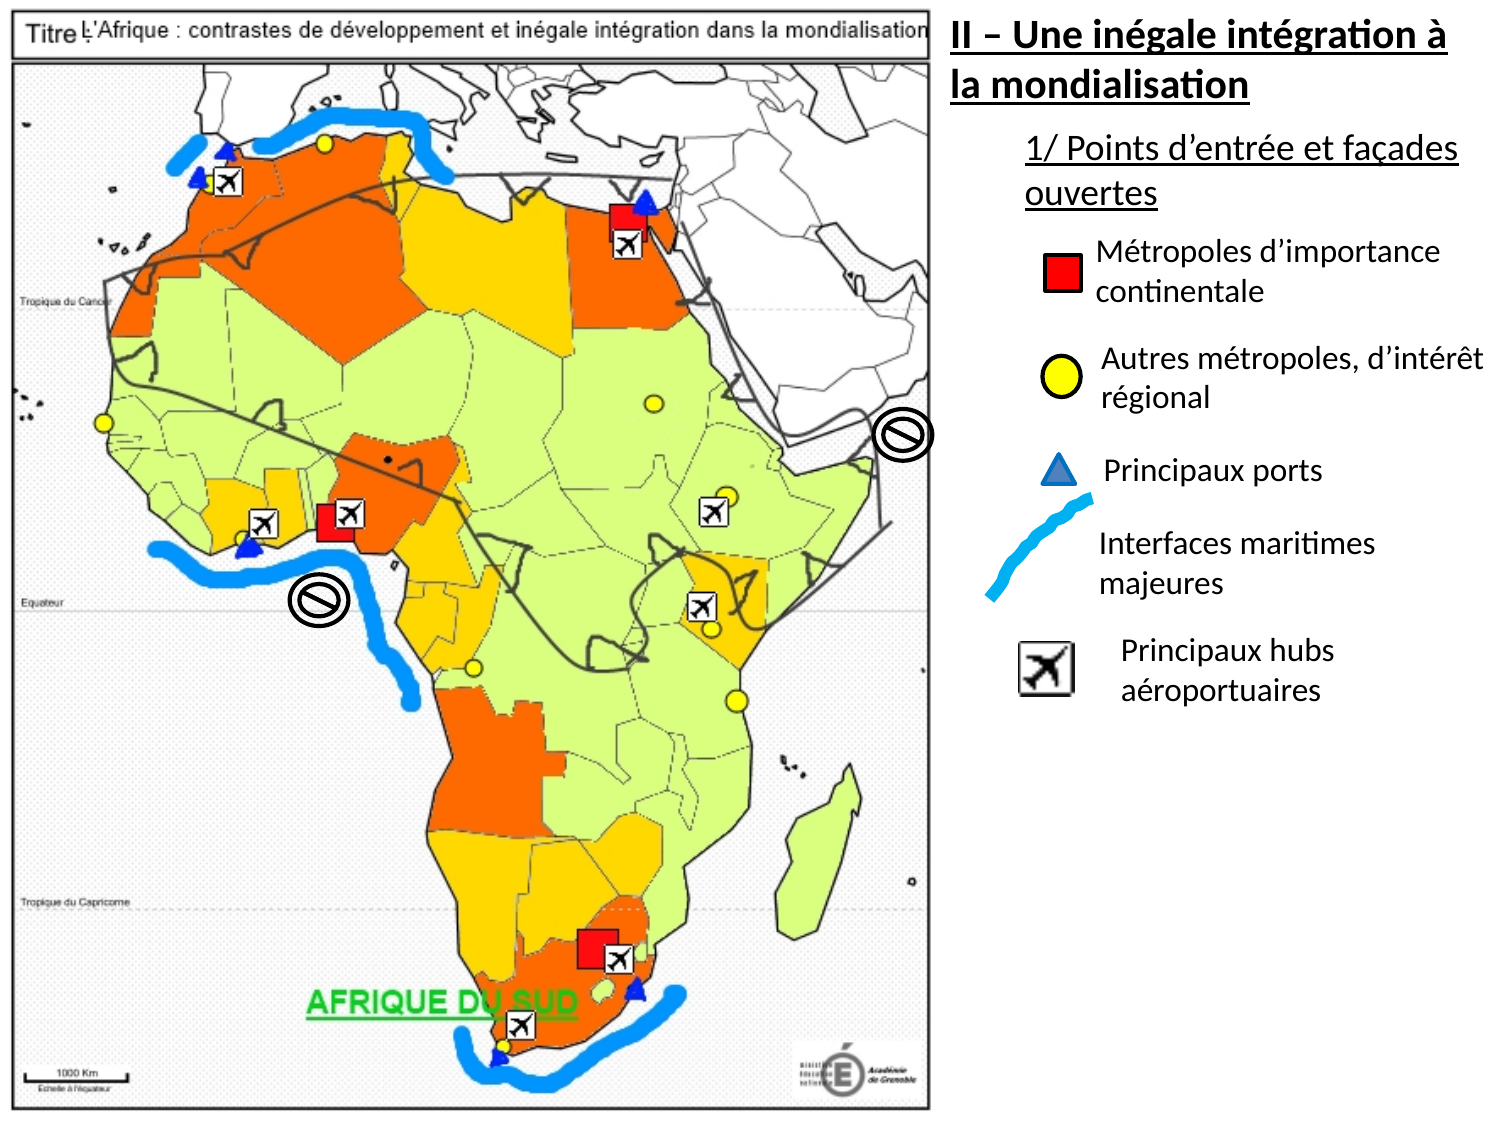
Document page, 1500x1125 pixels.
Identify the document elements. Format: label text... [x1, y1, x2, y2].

text_box Interfaces maritimes majeures [1083, 513, 1500, 609]
picture [1018, 641, 1075, 697]
text_box 1/ Points d’entrée et façades ouvertes [1009, 116, 1500, 221]
text_box Autres métropoles, d’intérêt régional [1086, 328, 1500, 424]
text_box [1042, 355, 1081, 398]
picture [0, 0, 936, 1124]
text_box Principaux ports [1089, 441, 1500, 497]
text_box [1045, 255, 1080, 291]
text_box II – Une inégale intégration à la mondialisation [936, 0, 1500, 115]
text_box [1042, 454, 1076, 484]
text_box Principaux hubs aéroportuaires [1106, 620, 1500, 716]
text_box Métropoles d’importance continentale [1080, 222, 1500, 317]
